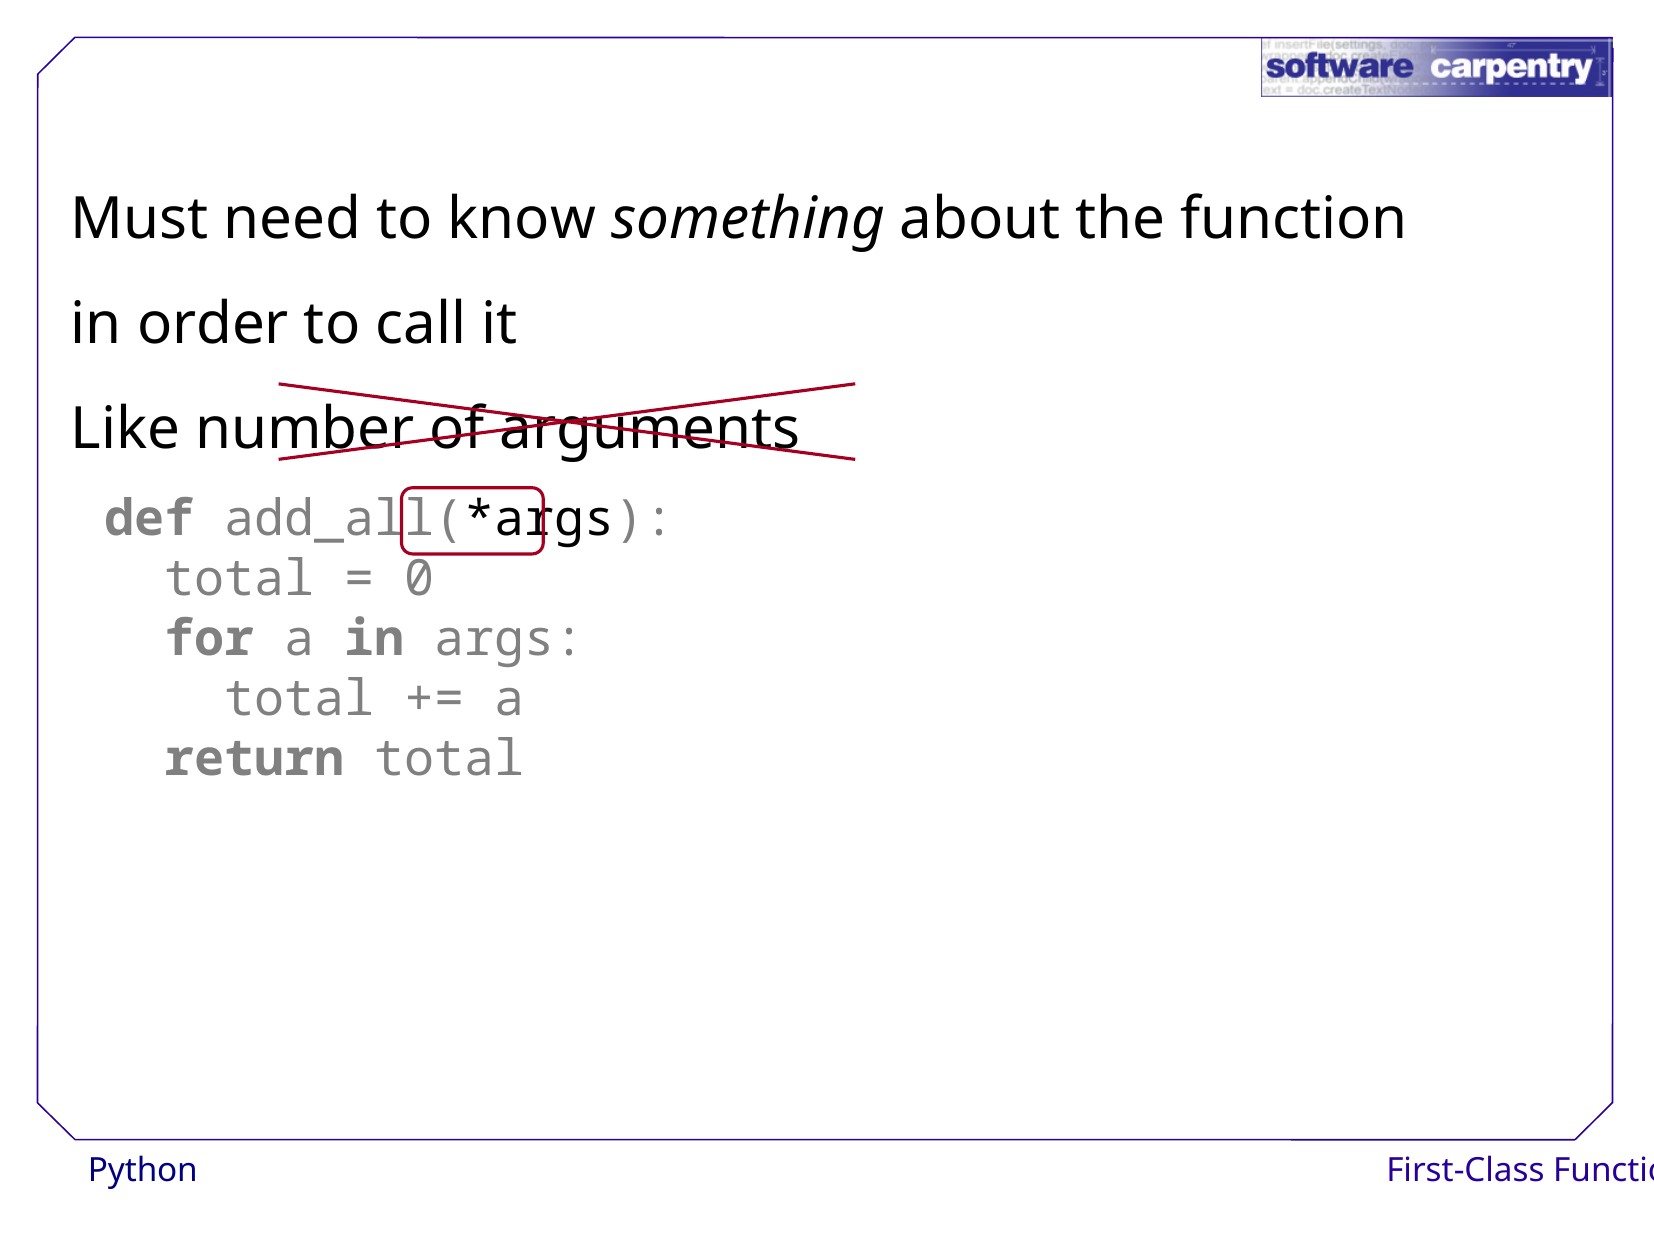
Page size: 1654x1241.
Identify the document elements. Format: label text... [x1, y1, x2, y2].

picture [1261, 39, 1613, 97]
text_box def add_all(*args): total = 0 for a in args: total += a return total [89, 478, 1234, 1093]
text_box Must need to know something about the function in order to call it Like number of arguments [56, 138, 1574, 469]
